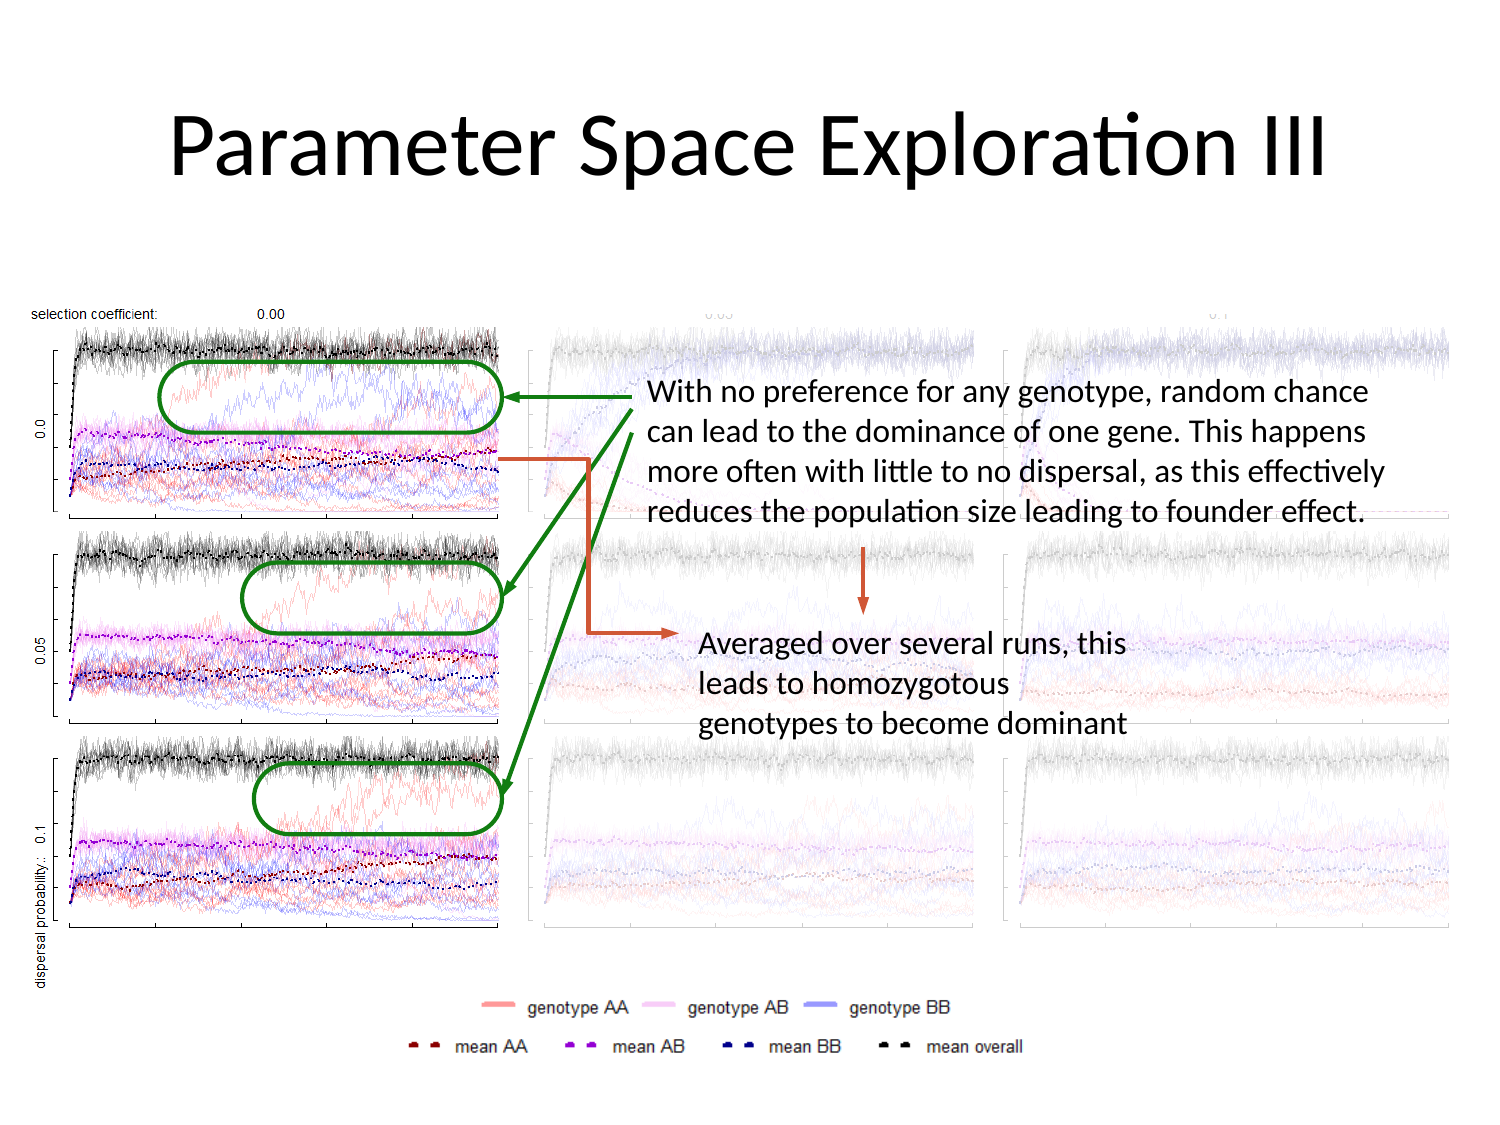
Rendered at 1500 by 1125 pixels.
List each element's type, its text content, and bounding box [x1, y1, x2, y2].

text_box With no preference for any genotype, random chance can lead to the dominance of one gene. This happens more often with little to no dispersal, as this effectively reduces the population size leading to founder effect. [631, 361, 1412, 539]
title Parameter Space Exploration III [75, 45, 1426, 233]
text_box [514, 220, 1459, 941]
picture [162, 364, 499, 430]
picture [257, 766, 499, 832]
picture [20, 267, 1485, 1071]
text_box [514, 399, 631, 463]
text_box [514, 949, 1424, 1044]
text_box [514, 481, 586, 754]
text_box Averaged over several runs, this leads to homozygotous genotypes to become dominant [683, 614, 1156, 751]
text_box [514, 461, 586, 575]
text_box [591, 416, 631, 538]
picture [245, 565, 499, 631]
